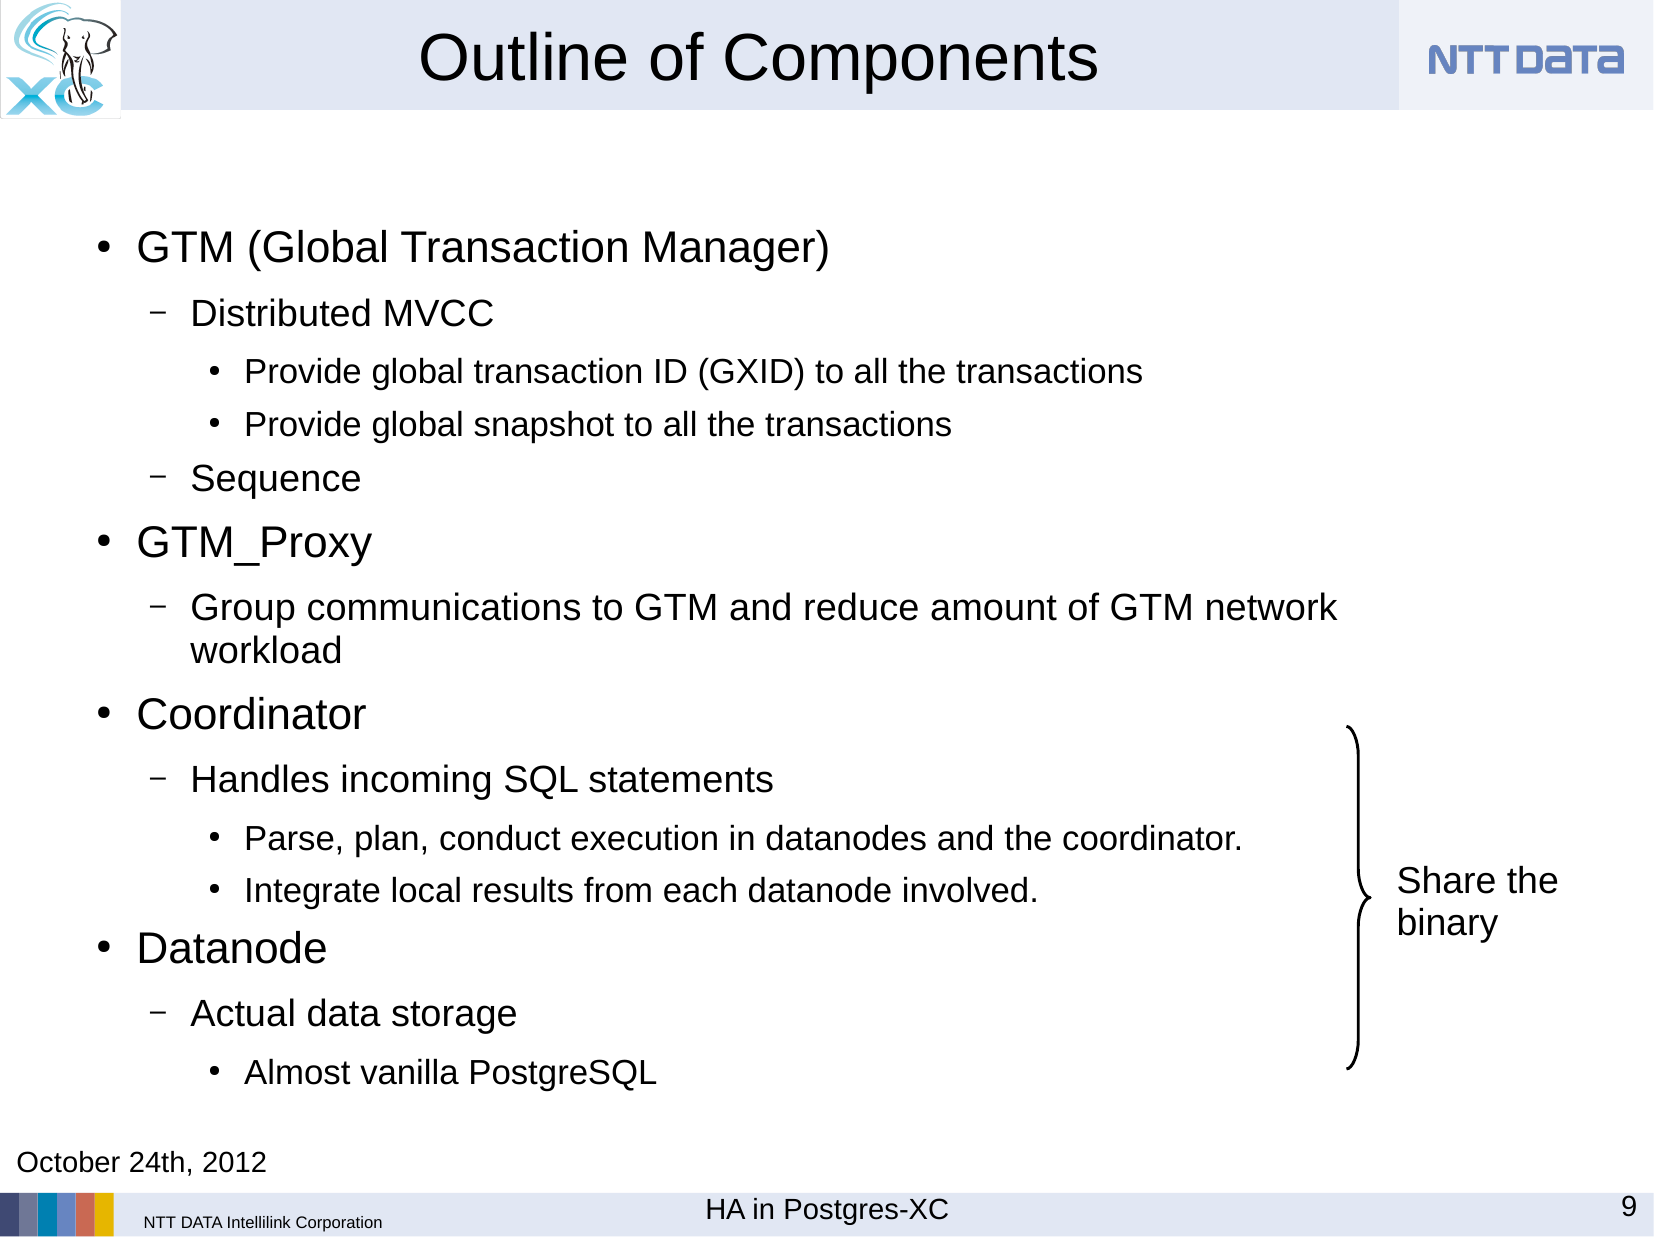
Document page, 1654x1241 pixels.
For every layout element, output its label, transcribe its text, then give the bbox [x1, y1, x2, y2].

picture [1429, 45, 1624, 74]
list GTM (Global Transaction Manager) Distributed MVCC Provide global transaction ID (GXID) to all the transactions Provide global snapshot to all the transactions Sequence GTM_Proxy Group communications to GTM and reduce amount of GTM network workload Coordinator Handles incoming SQL statements Parse, plan, conduct execution in datanodes and the coordinator. Integrate local results from each datanode involved. Datanode Actual data storage Almost vanilla PostgreSQL [82, 222, 1359, 1099]
text_box Share the binary [1381, 851, 1595, 951]
title Outline of Components [120, 3, 1399, 110]
picture [0, 0, 121, 119]
